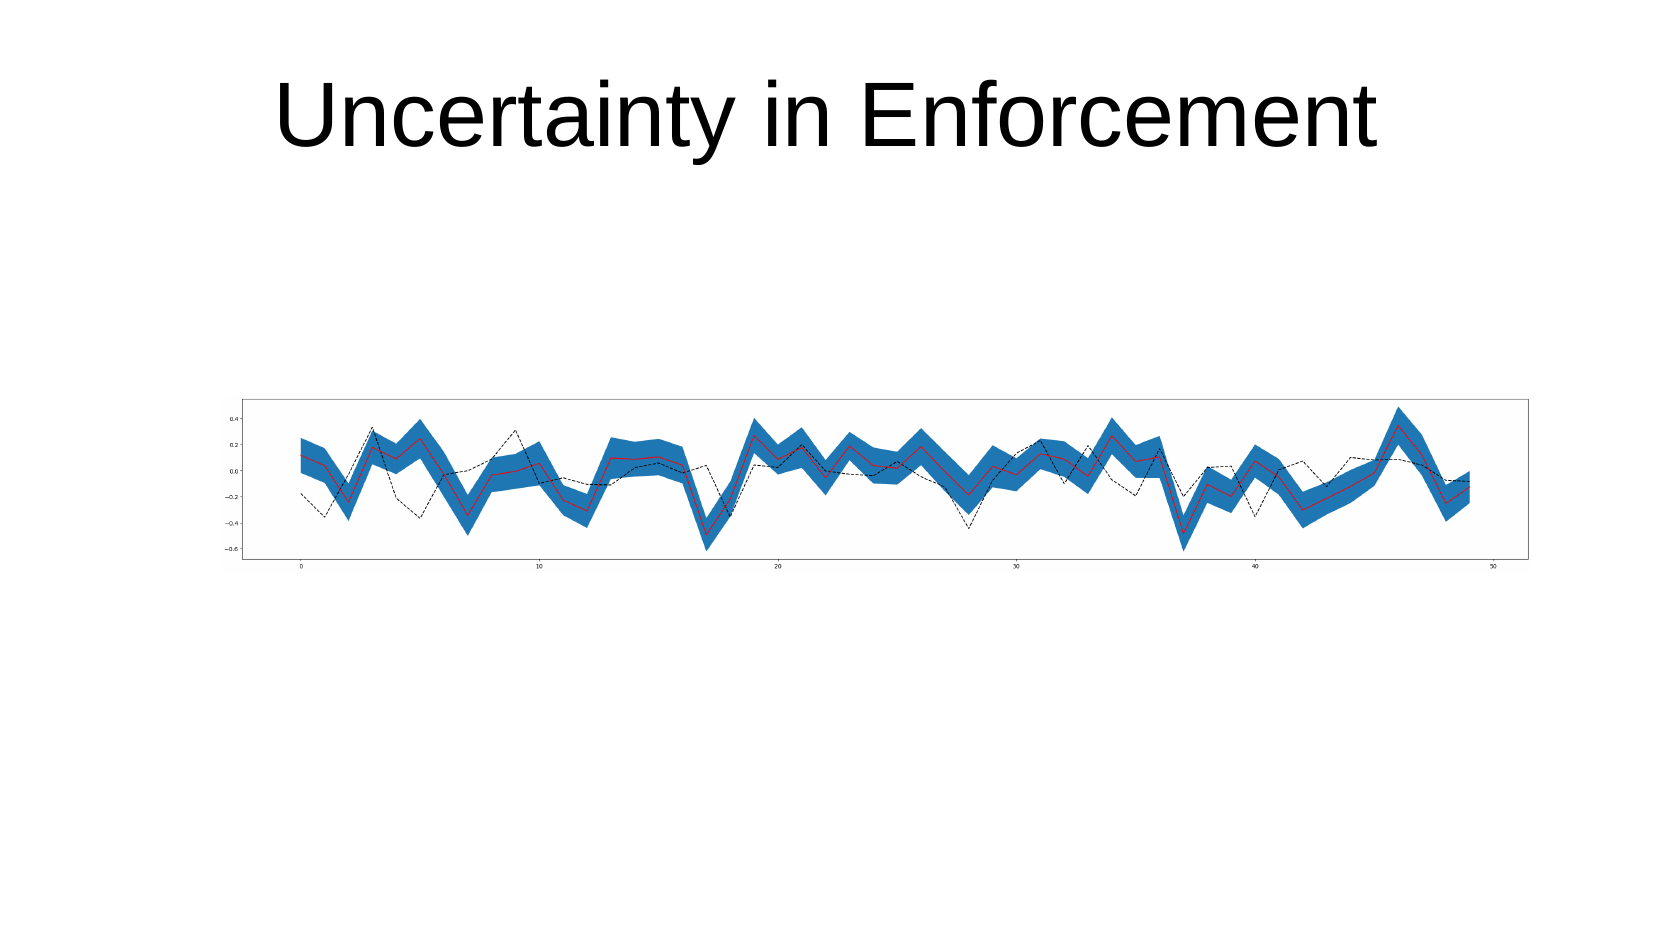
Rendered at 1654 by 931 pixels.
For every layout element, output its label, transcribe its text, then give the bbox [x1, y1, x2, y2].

picture [220, 395, 1532, 573]
title Uncertainty in Enforcement [82, 37, 1571, 193]
